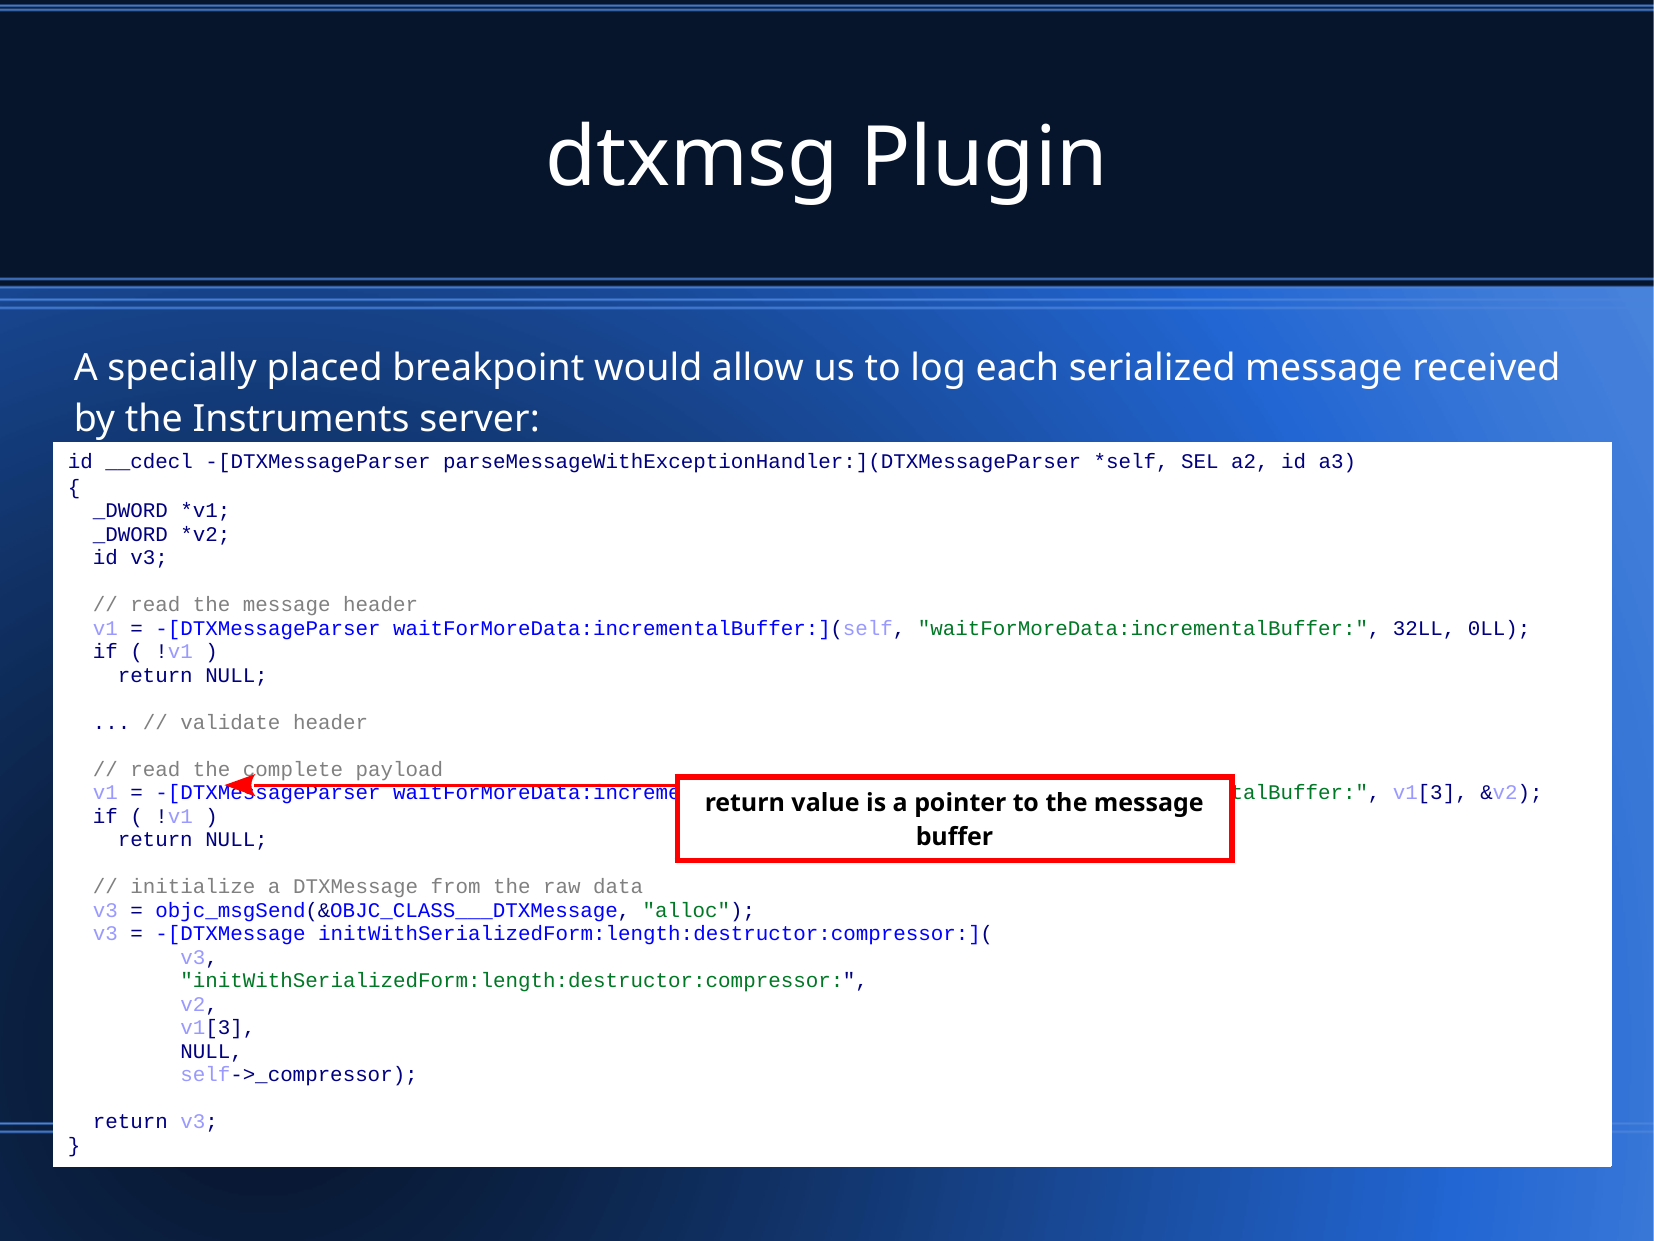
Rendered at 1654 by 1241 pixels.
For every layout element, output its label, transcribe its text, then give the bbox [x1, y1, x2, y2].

picture [0, 0, 1654, 1241]
table_header return value is a pointer to the message buffer [680, 780, 1229, 858]
title dtxmsg Plugin [82, 49, 1571, 257]
table_header ﻿id __cdecl -[DTXMessageParser parseMessageWithExceptionHandler:](DTXMessageParser *self, SEL a2, id a3) { _DWORD *v1; _DWORD *v2; id v3; // read the message header v1 = -[DTXMessageParser waitForMoreData:incrementalBuffer:](self, "waitForMoreData:incrementalBuffer:", 32LL, 0LL); if ( !v1 ) return NULL; ... // validate header // read the complete payload v1 = -[DTXMessageParser waitForMoreData:incrementalBuffer:](self, "waitForMoreData:incrementalBuffer:", v1[3], &v2); if ( !v1 ) return NULL; // initialize a DTXMessage from the raw data v3 = objc_msgSend(&OBJC_CLASS___DTXMessage, "alloc"); v3 = -[DTXMessage initWithSerializedForm:length:destructor:compressor:]( v3, "initWithSerializedForm:length:destructor:compressor:", v2, v1[3], NULL, self->_compressor); return v3; } [54, 443, 1611, 1166]
text_box A specially placed breakpoint would allow us to log each serialized message received by the Instruments server: [59, 332, 1595, 438]
